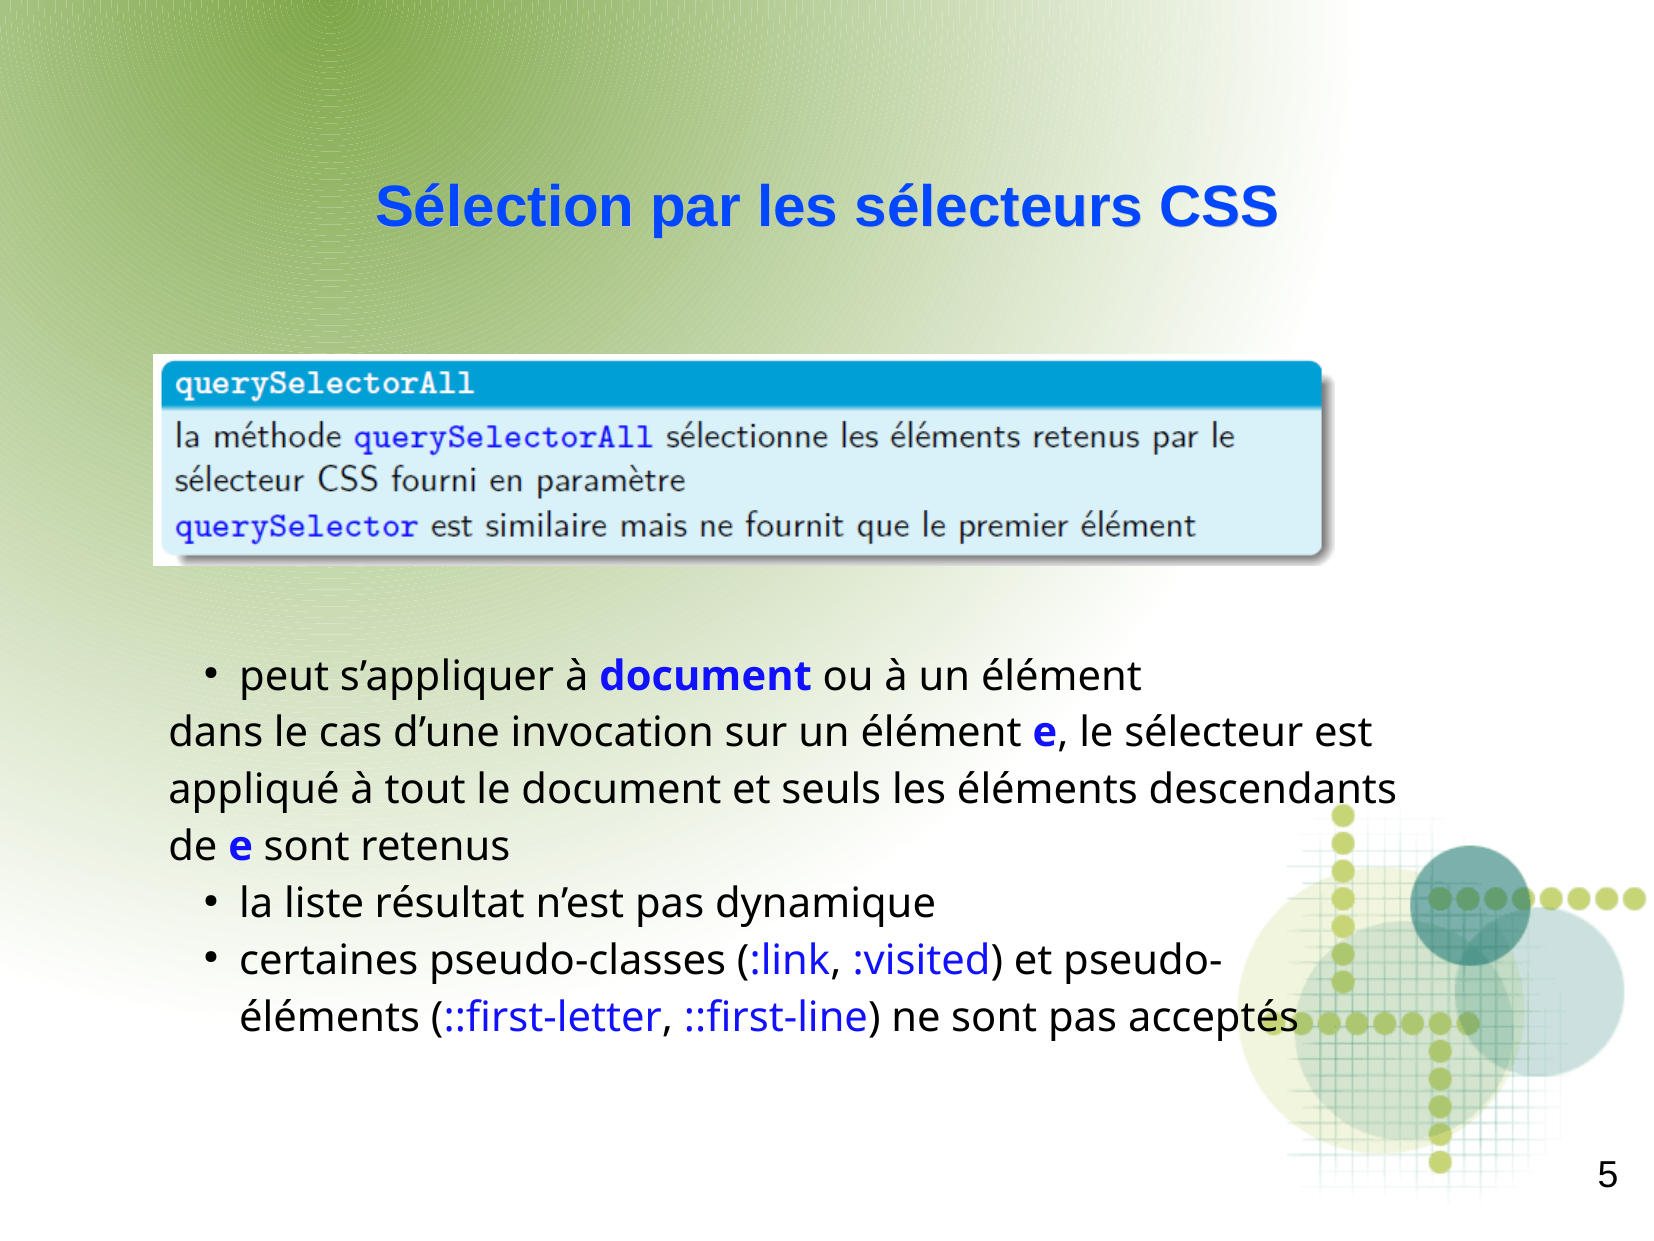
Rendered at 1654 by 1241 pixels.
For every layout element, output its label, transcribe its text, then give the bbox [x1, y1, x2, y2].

title Sélection par les sélecteurs CSS [121, 102, 1534, 310]
picture [1224, 792, 1654, 1211]
picture [153, 354, 1335, 566]
text_box <numéro> [1582, 1145, 1654, 1217]
text_box peut s’appliquer à document ou à un élément dans le cas d’une invocation sur un élément e, le sélecteur est appliqué à tout le document et seuls les éléments descendants de e sont retenus la liste résultat n’est pas dynamique certaines pseudo-classes (:link, :visited) et pseudo-éléments (::first-letter, ::first-line) ne sont pas acceptés [153, 637, 1418, 1060]
